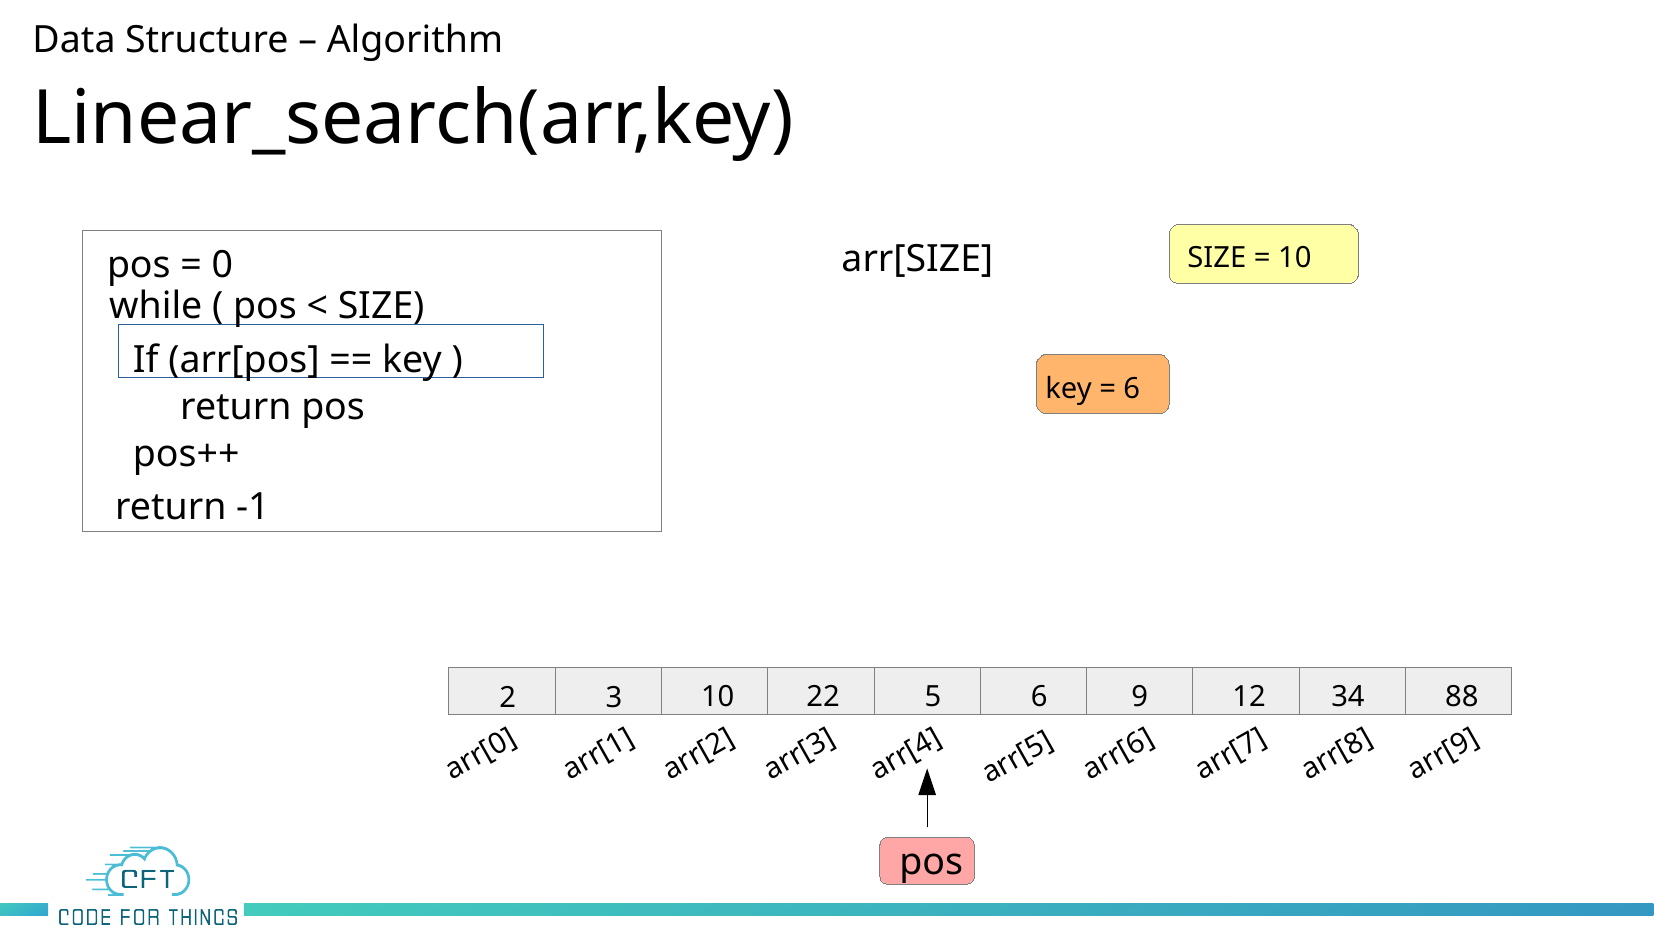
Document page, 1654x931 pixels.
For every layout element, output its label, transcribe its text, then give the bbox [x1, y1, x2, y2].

text_box arr[0] [419, 692, 561, 806]
text_box 6 [1016, 667, 1065, 717]
text_box arr[6] [1063, 690, 1199, 806]
text_box arr[2] [637, 697, 774, 806]
text_box [879, 838, 884, 884]
text_box arr[SIZE] [826, 224, 1040, 291]
text_box 34 [1316, 667, 1384, 717]
text_box [1065, 667, 1116, 715]
text_box [331, 230, 662, 532]
text_box 12 [1217, 667, 1285, 717]
text_box [1037, 354, 1169, 360]
text_box 3 [590, 669, 640, 719]
text_box [1039, 410, 1167, 414]
text_box If (arr[pos] == key ) [118, 324, 544, 384]
text_box arr[5] [957, 694, 1099, 810]
text_box [448, 667, 686, 715]
text_box [859, 667, 909, 715]
text_box SIZE = 10 [1172, 228, 1353, 278]
text_box return pos [165, 372, 414, 432]
text_box 88 [1430, 667, 1498, 717]
text_box while ( pos < SIZE) [94, 271, 485, 331]
text_box arr[3] [738, 705, 880, 806]
text_box [1498, 667, 1512, 715]
text_box [82, 289, 165, 532]
text_box [1169, 224, 1359, 284]
text_box arr[1] [537, 690, 674, 806]
text_box pos++ [118, 419, 349, 479]
text_box 2 [484, 669, 533, 719]
text_box arr[8] [1279, 690, 1414, 806]
text_box 5 [909, 667, 958, 717]
text_box arr[4] [848, 692, 987, 806]
text_box key = 6 [1030, 360, 1176, 410]
text_box arr[9] [1382, 697, 1524, 806]
text_box [1165, 667, 1217, 715]
picture [59, 846, 237, 925]
text_box return -1 [100, 472, 331, 532]
text_box pos = 0 [82, 230, 331, 289]
text_box pos [884, 827, 981, 886]
text_box [958, 667, 1016, 715]
text_box [1384, 667, 1430, 715]
text_box 9 [1116, 667, 1165, 717]
title Data Structure – Algorithm Linear_search(arr,key) [32, 12, 1184, 166]
text_box [1285, 667, 1316, 715]
text_box [754, 667, 791, 715]
text_box arr[7] [1172, 696, 1312, 806]
text_box 22 [791, 667, 859, 717]
text_box 10 [686, 667, 754, 717]
